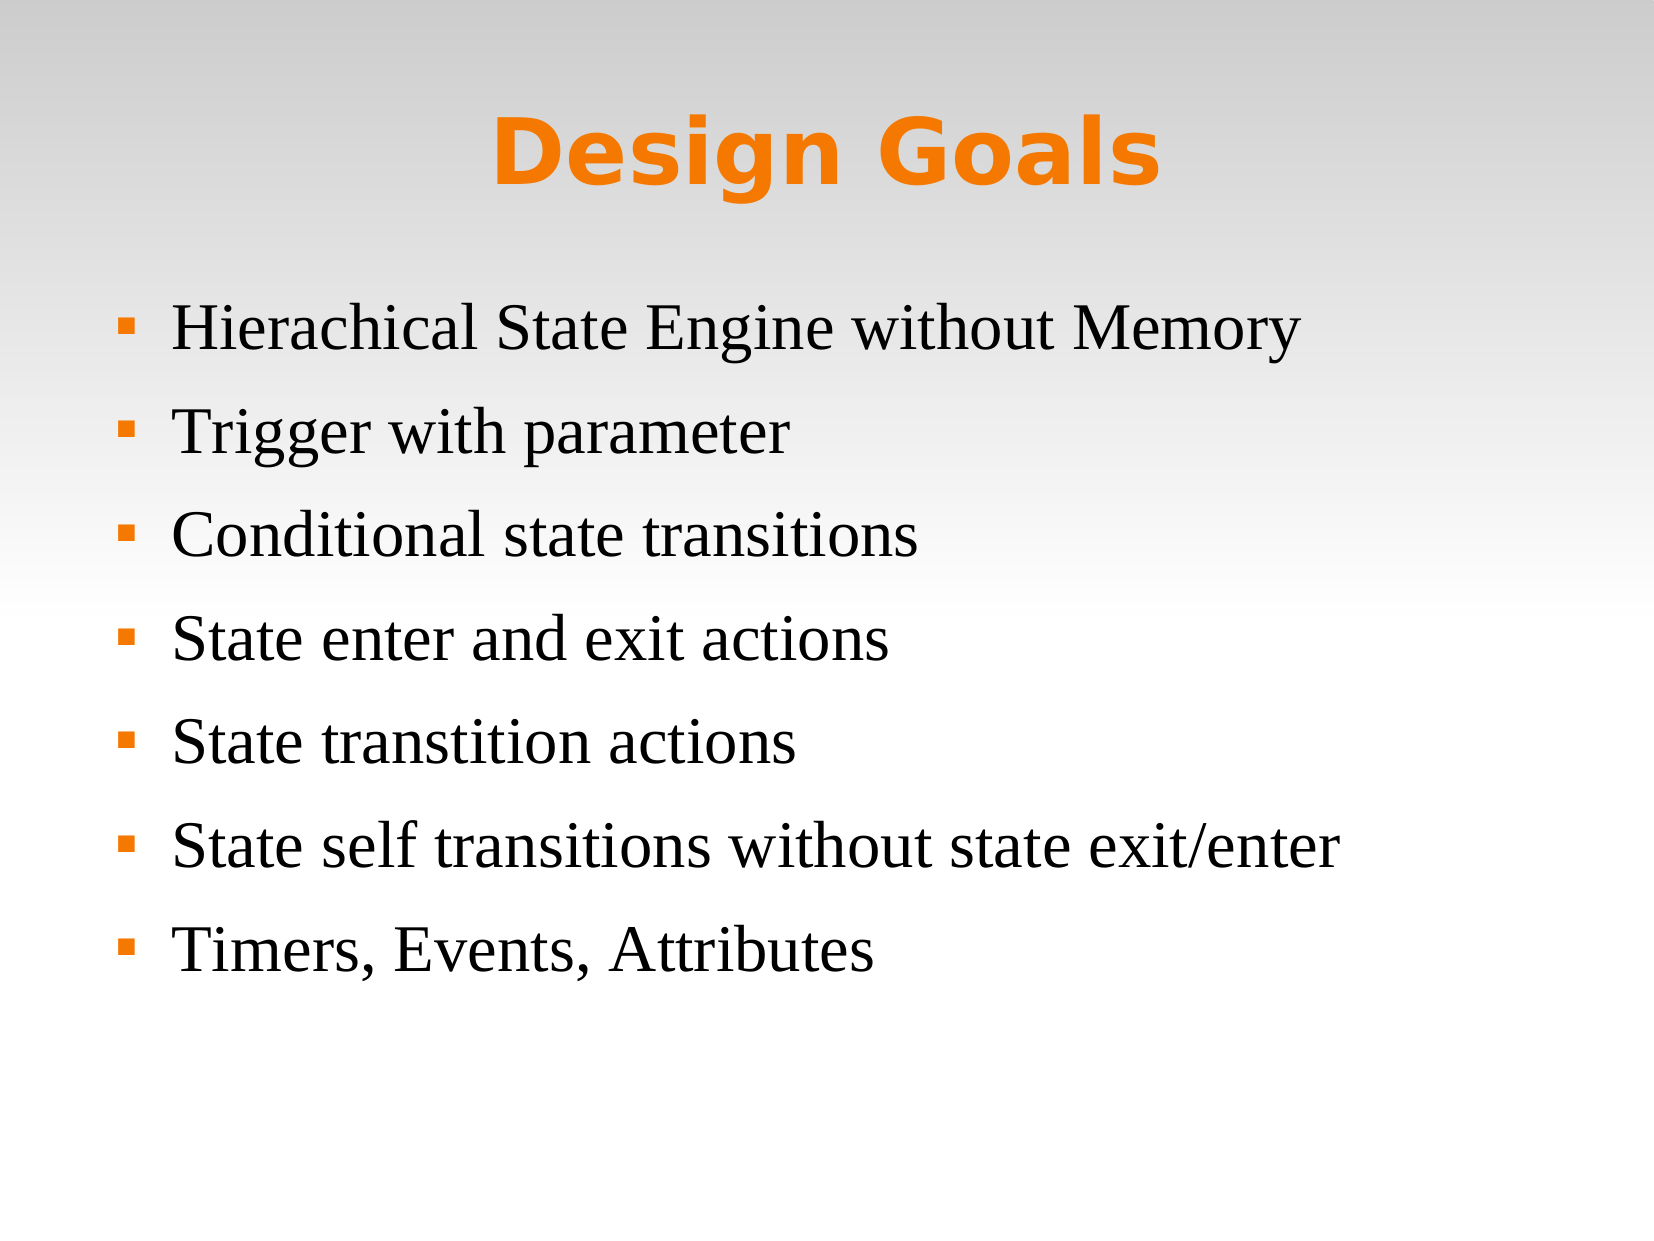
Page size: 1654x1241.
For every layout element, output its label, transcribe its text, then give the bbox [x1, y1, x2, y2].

title Design Goals [82, 56, 1571, 250]
list Hierachical State Engine without Memory Trigger with parameter Conditional state transitions State enter and exit actions State transtition actions State self transitions without state exit/enter Timers, Events, Attributes [82, 290, 1571, 1094]
